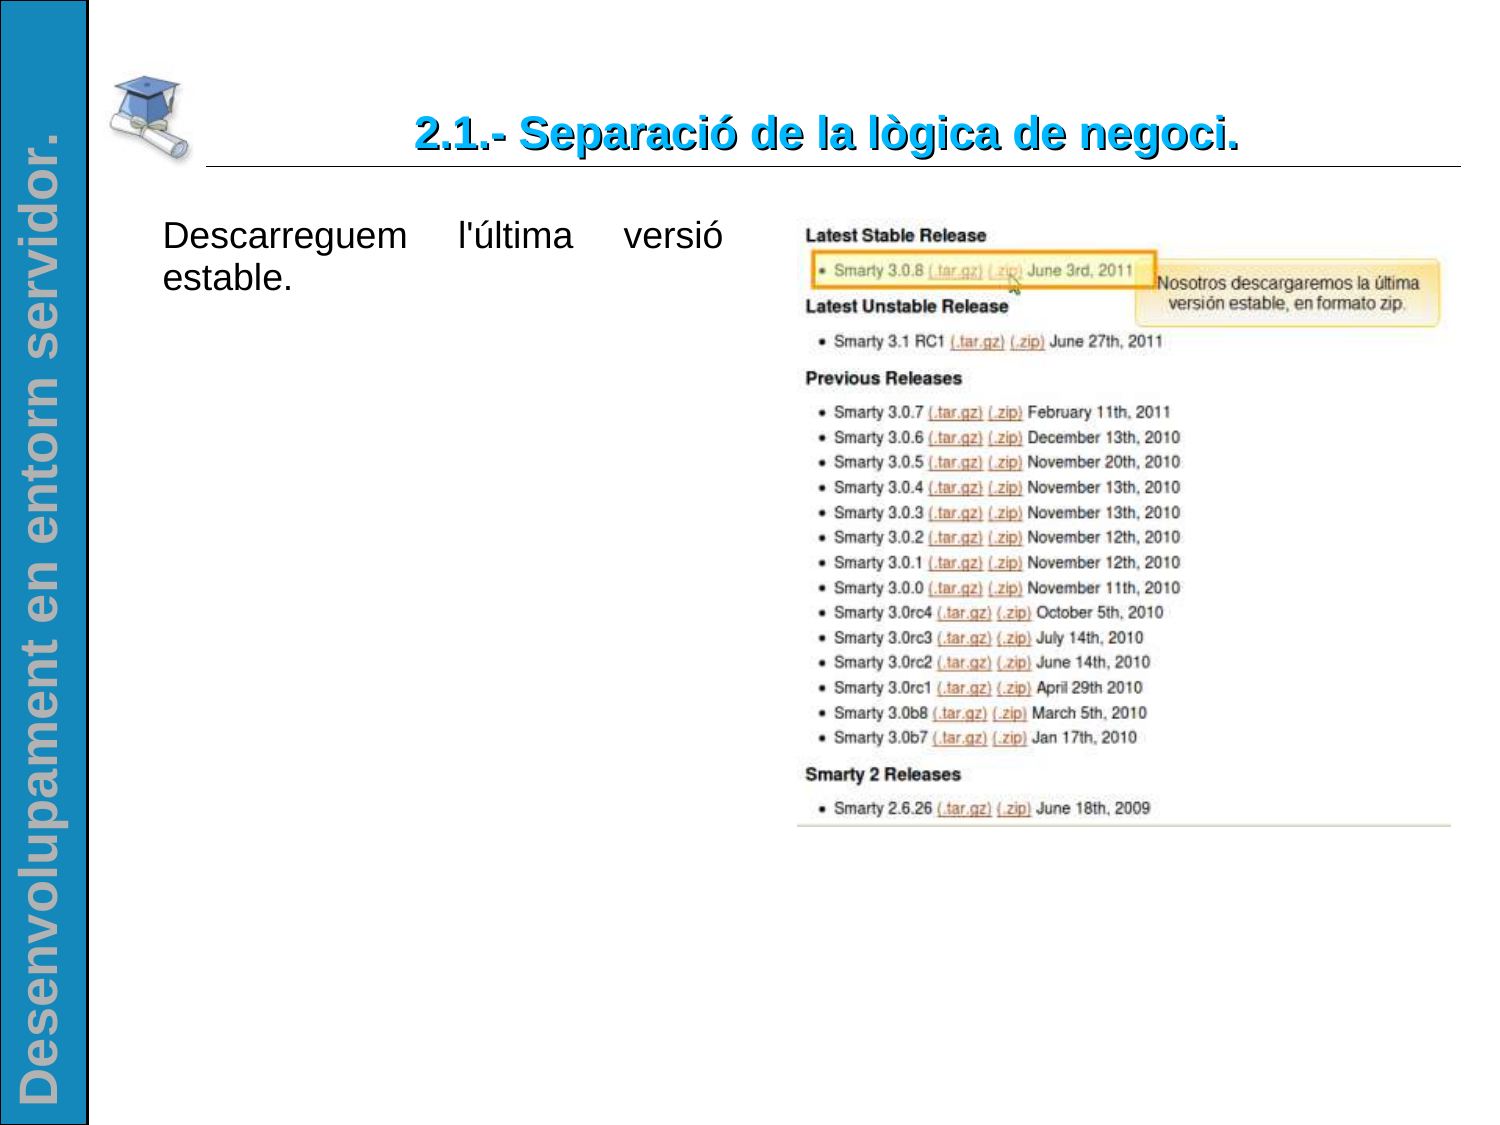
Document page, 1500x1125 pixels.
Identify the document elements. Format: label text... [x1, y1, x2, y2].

text_box Descarreguem l'última versió estable. [147, 206, 739, 306]
title 2.1.- Separació de la lògica de negoci. [206, 88, 1447, 178]
picture [93, 61, 206, 174]
picture [797, 218, 1451, 827]
